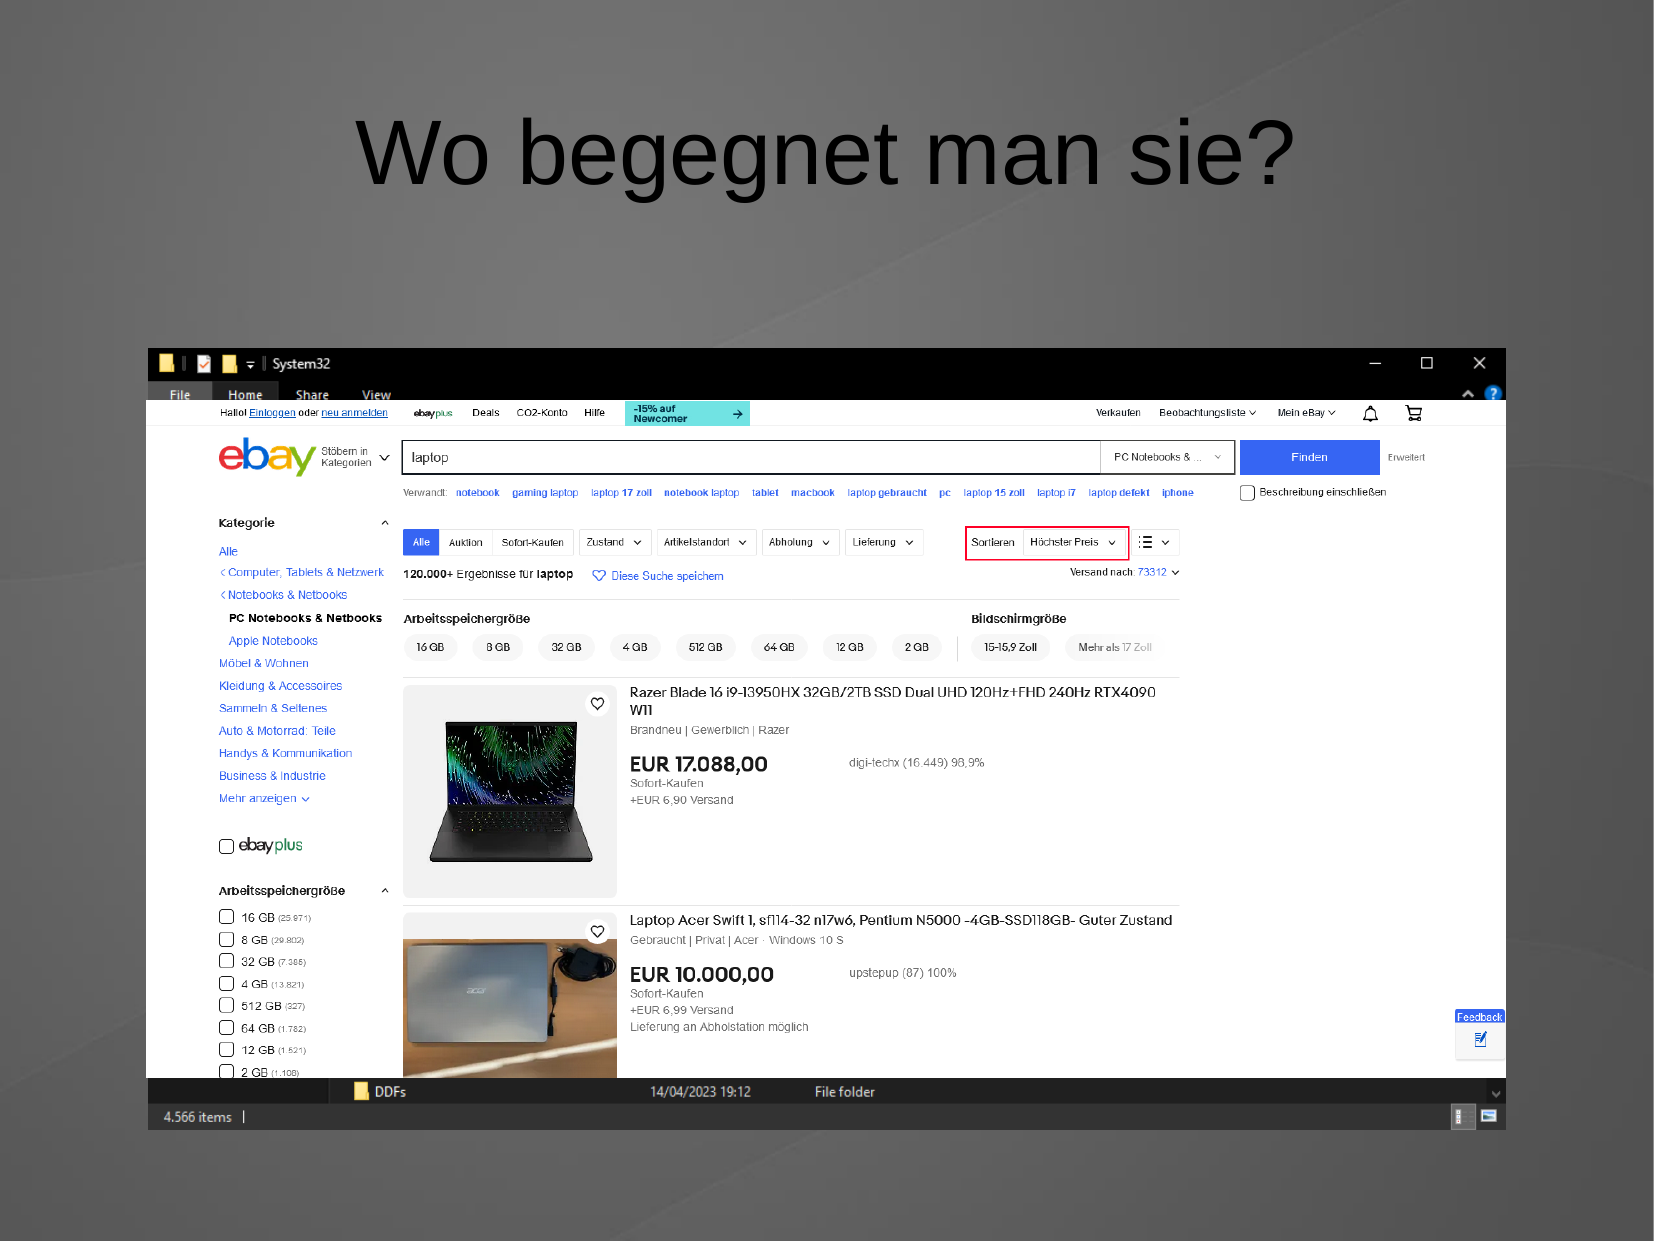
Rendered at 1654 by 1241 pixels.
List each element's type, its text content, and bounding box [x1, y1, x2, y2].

picture [0, 0, 1654, 1241]
title Wo begegnet man sie? [82, 49, 1571, 257]
